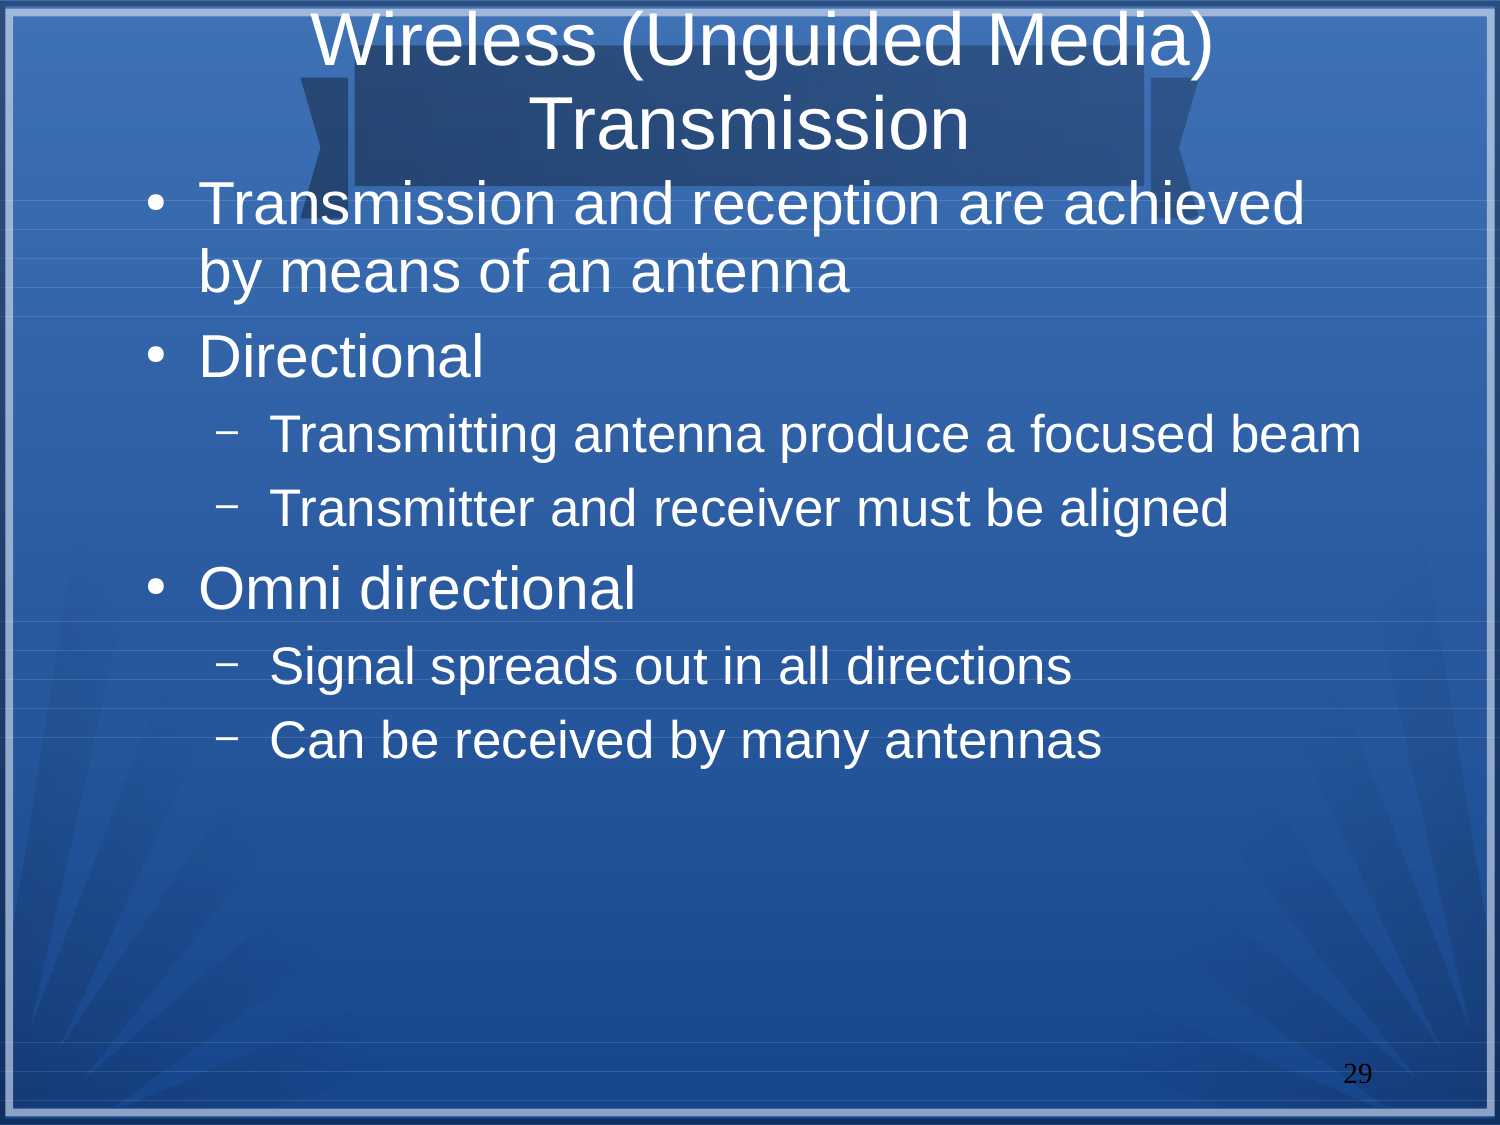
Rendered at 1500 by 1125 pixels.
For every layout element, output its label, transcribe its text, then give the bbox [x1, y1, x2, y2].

list Transmission and reception are achieved by means of an antenna Directional Transmitting antenna produce a focused beam Transmitter and receiver must be aligned Omni directional Signal spreads out in all directions Can be received by many antennas [112, 162, 1388, 1025]
text_box 47 [1074, 1050, 1388, 1125]
title Wireless (Unguided Media) Transmission [112, 0, 1388, 162]
